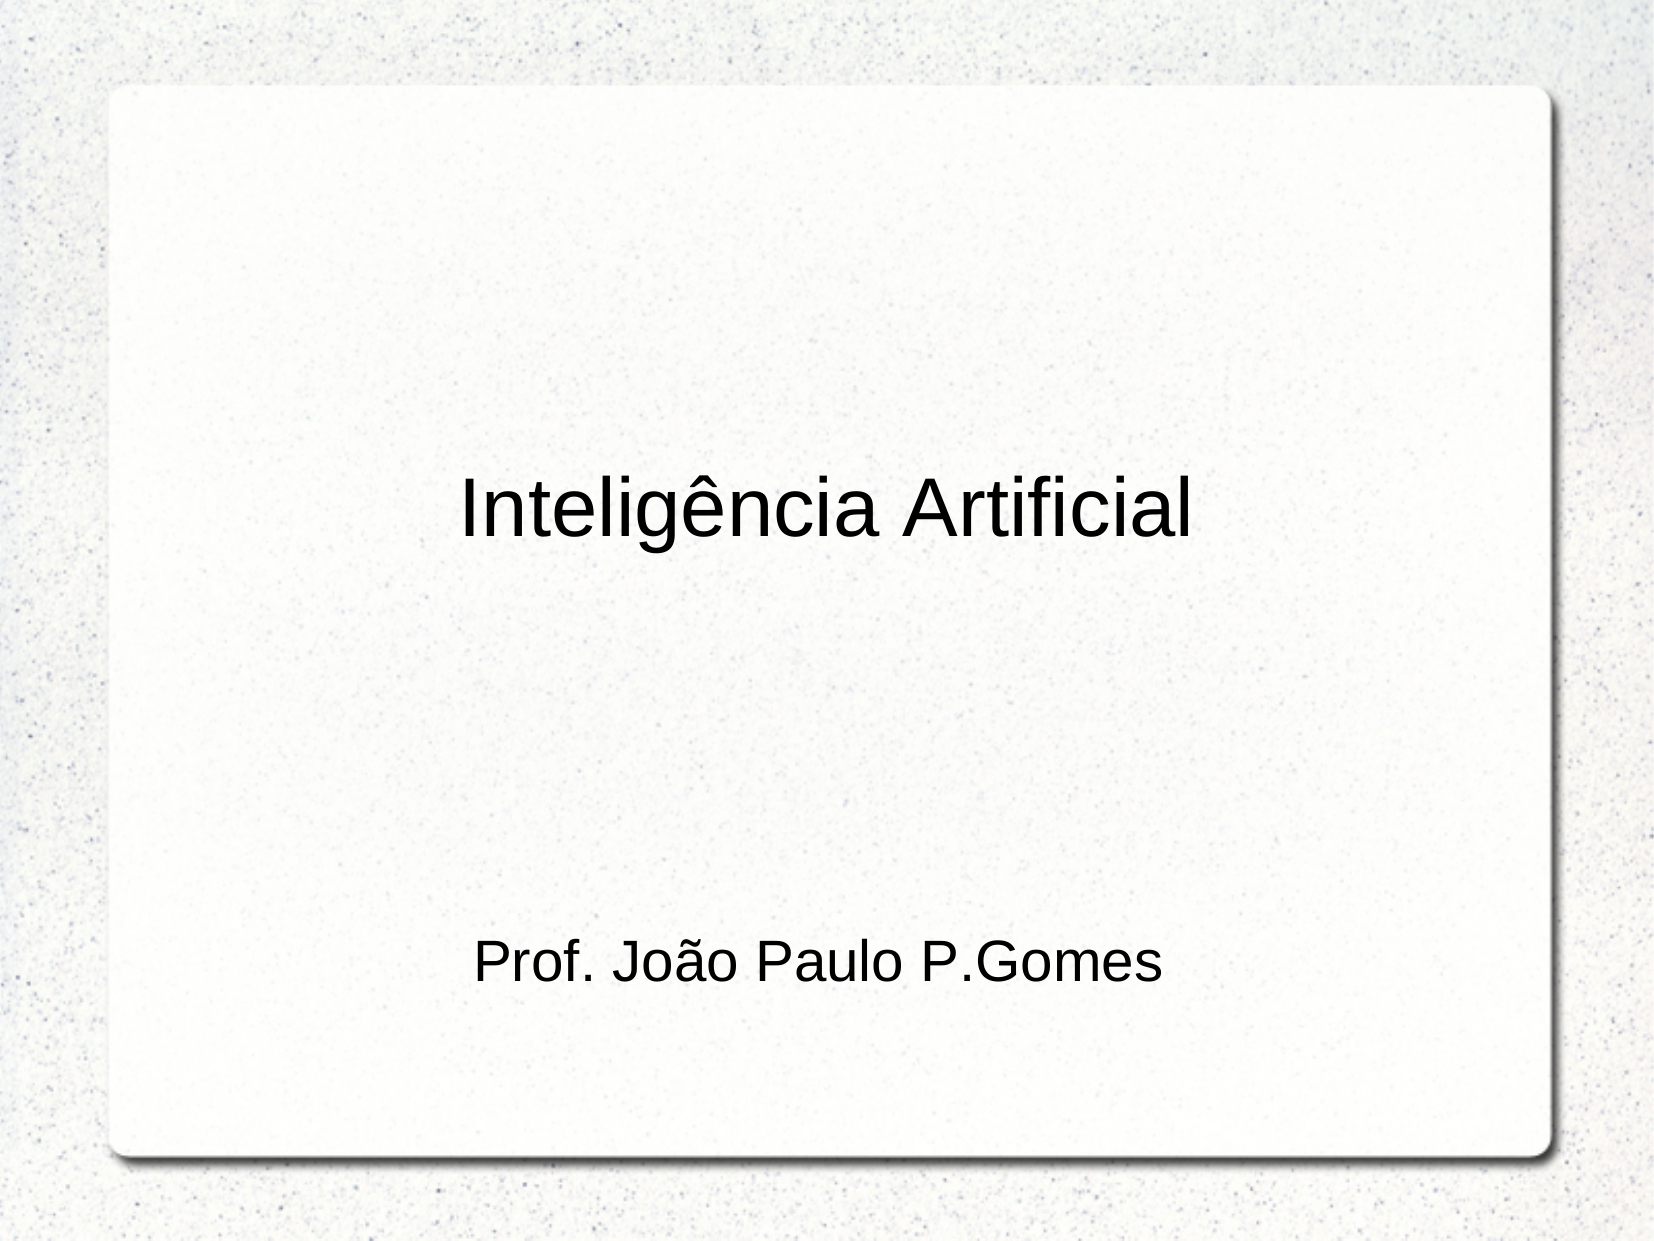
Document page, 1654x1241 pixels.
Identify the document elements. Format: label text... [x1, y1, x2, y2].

subtitle Inteligência Artificial Prof. João Paulo P.Gomes [118, 89, 1536, 994]
picture [0, 0, 1654, 1241]
